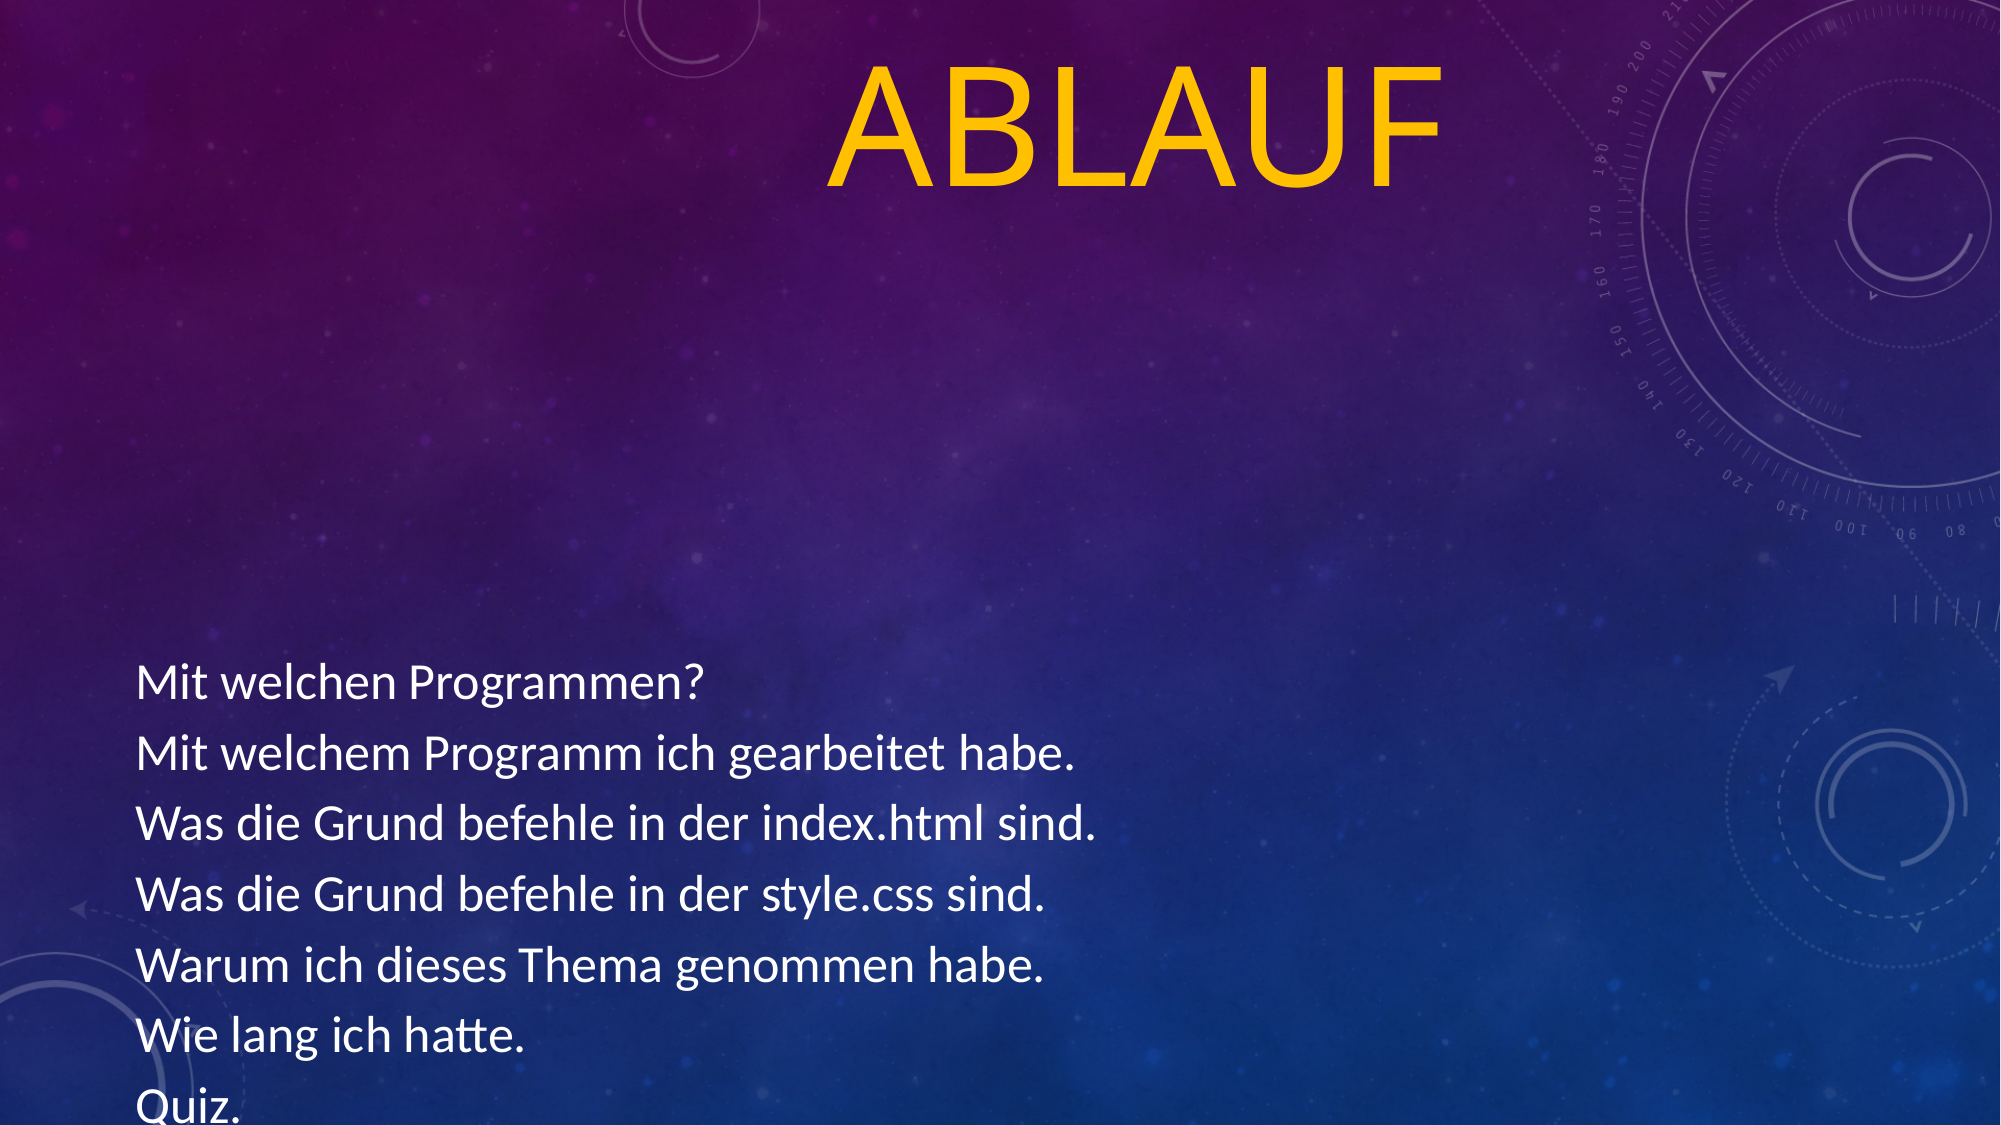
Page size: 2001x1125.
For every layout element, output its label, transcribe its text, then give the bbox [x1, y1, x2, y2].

list Mit welchen Programmen? Mit welchem Programm ich gearbeitet habe. Was die Grund befehle in der index.html sind. Was die Grund befehle in der style.css sind. Warum ich dieses Thema genommen habe. Wie lang ich hatte. Quiz. ENDE. [72, 651, 1735, 1125]
title Ablauf [120, 0, 1783, 239]
